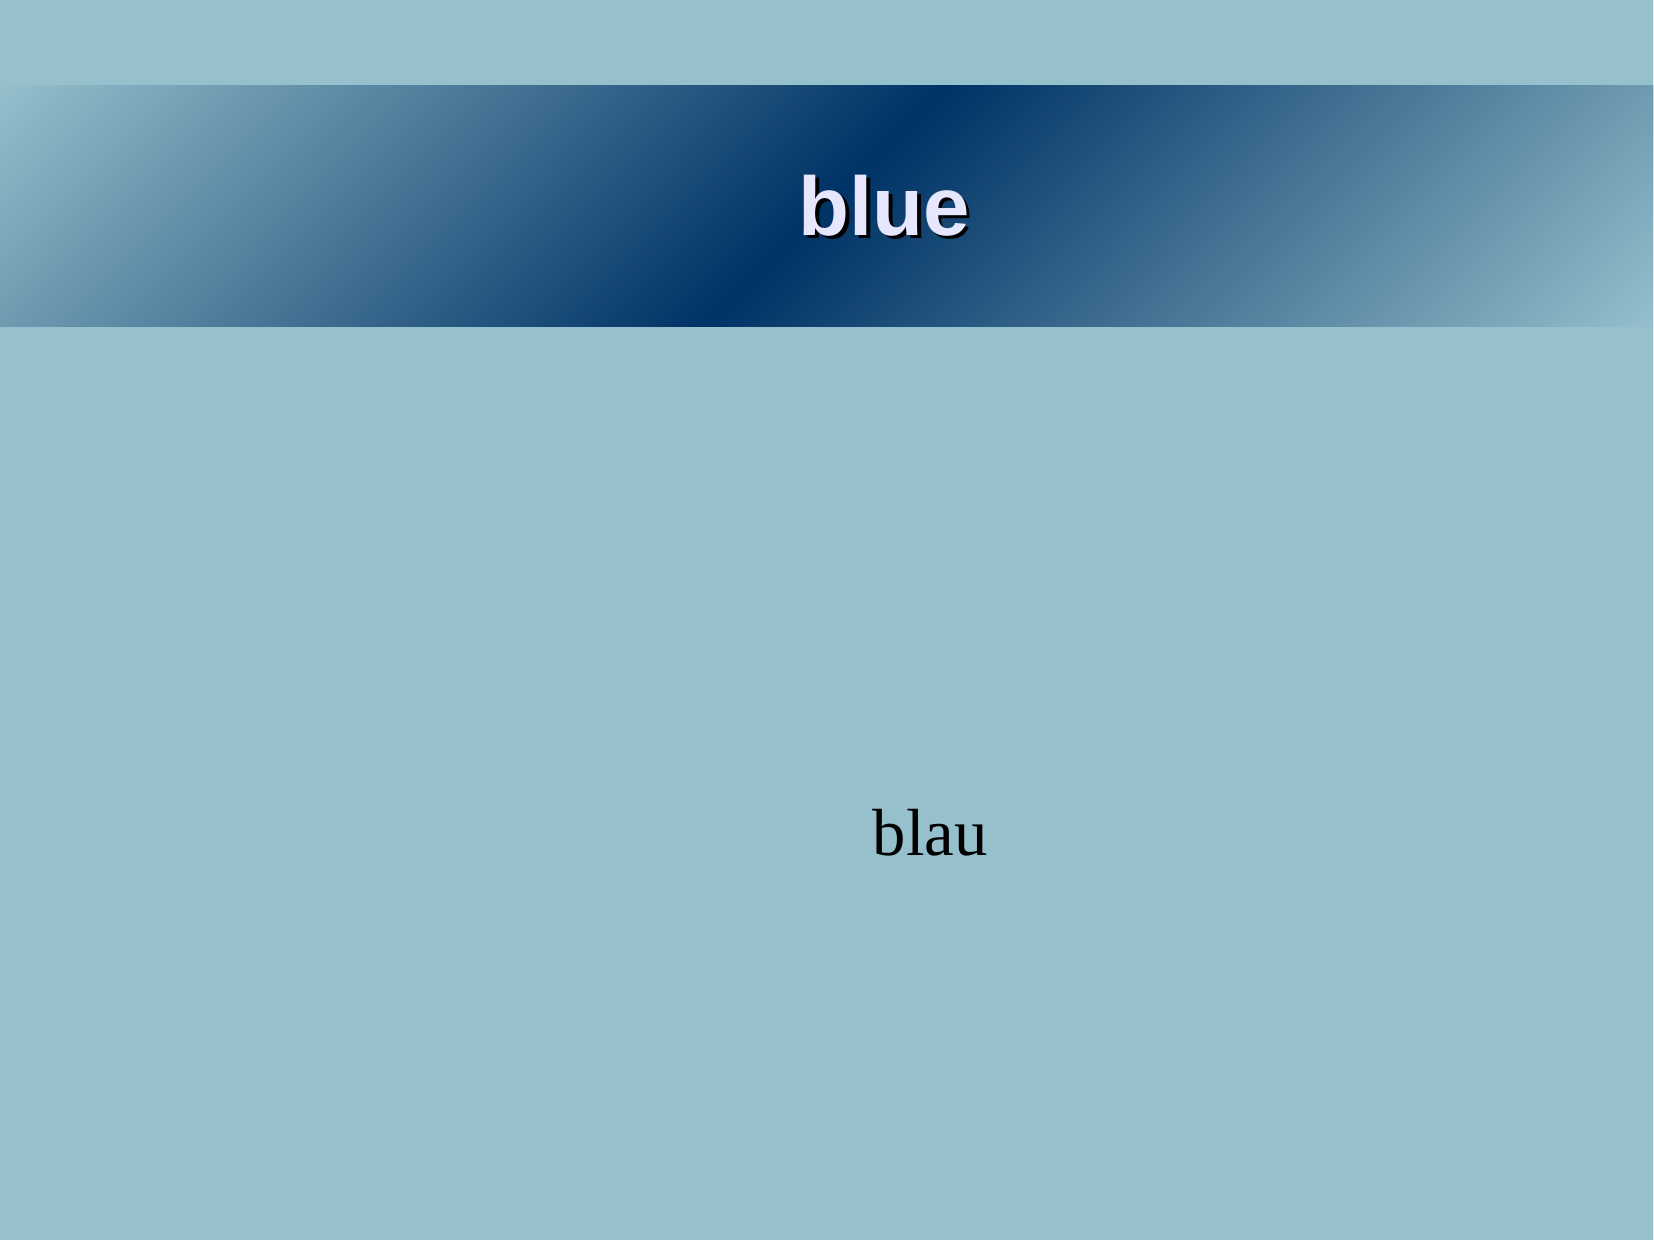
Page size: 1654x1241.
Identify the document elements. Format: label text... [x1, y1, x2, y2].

title blue [202, 110, 1566, 303]
subtitle blau [263, 449, 1598, 1216]
